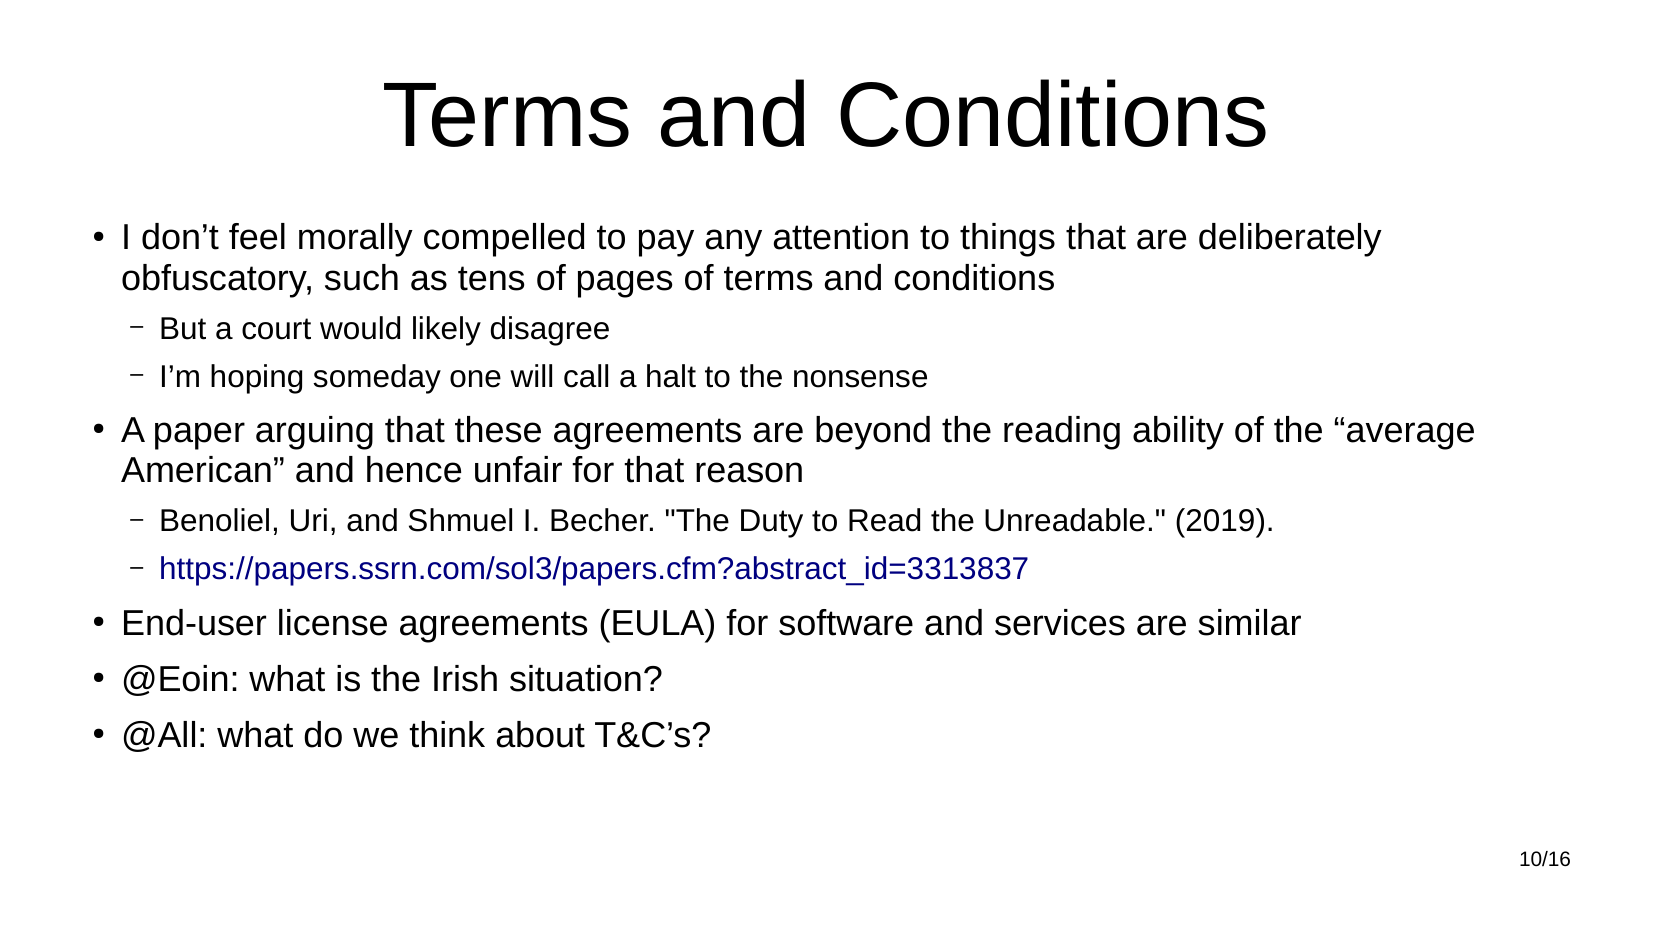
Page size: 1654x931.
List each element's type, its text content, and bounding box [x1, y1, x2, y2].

list I don’t feel morally compelled to pay any attention to things that are deliberately obfuscatory, such as tens of pages of terms and conditions But a court would likely disagree I’m hoping someday one will call a halt to the nonsense A paper arguing that these agreements are beyond the reading ability of the “average American” and hence unfair for that reason Benoliel, Uri, and Shmuel I. Becher. "The Duty to Read the Unreadable." (2019). https://papers.ssrn.com/sol3/papers.cfm?abstract_id=3313837 End-user license agreements (EULA) for software and services are similar @Eoin: what is the Irish situation? @All: what do we think about T&C’s? [82, 217, 1571, 758]
title Terms and Conditions [82, 37, 1571, 193]
